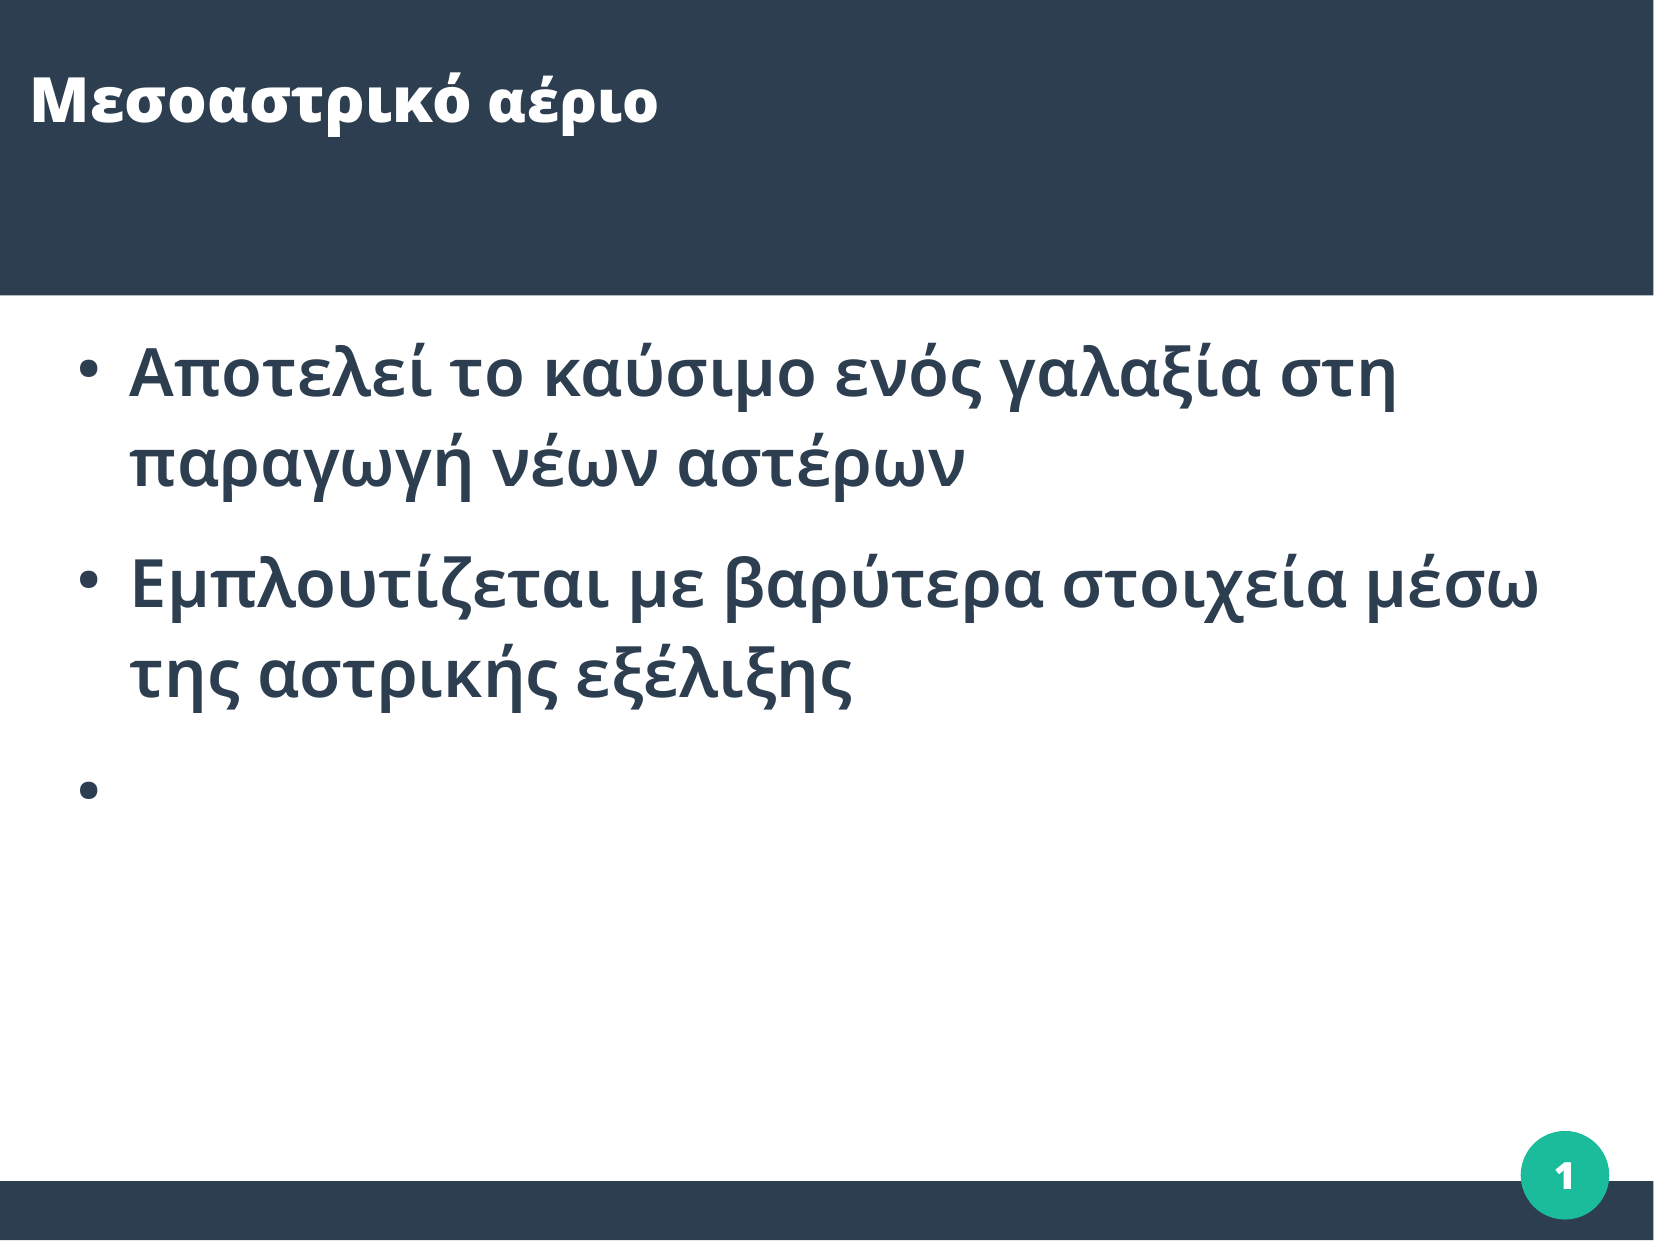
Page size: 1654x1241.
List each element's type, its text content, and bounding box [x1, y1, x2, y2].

list Αποτελεί το καύσιμο ενός γαλαξία στη παραγωγή νέων αστέρων Εμπλουτίζεται με βαρύτερα στοιχεία μέσω της αστρικής εξέλιξης [59, 324, 1595, 1152]
title Μεσοαστρικό αέριο [29, 19, 1625, 178]
